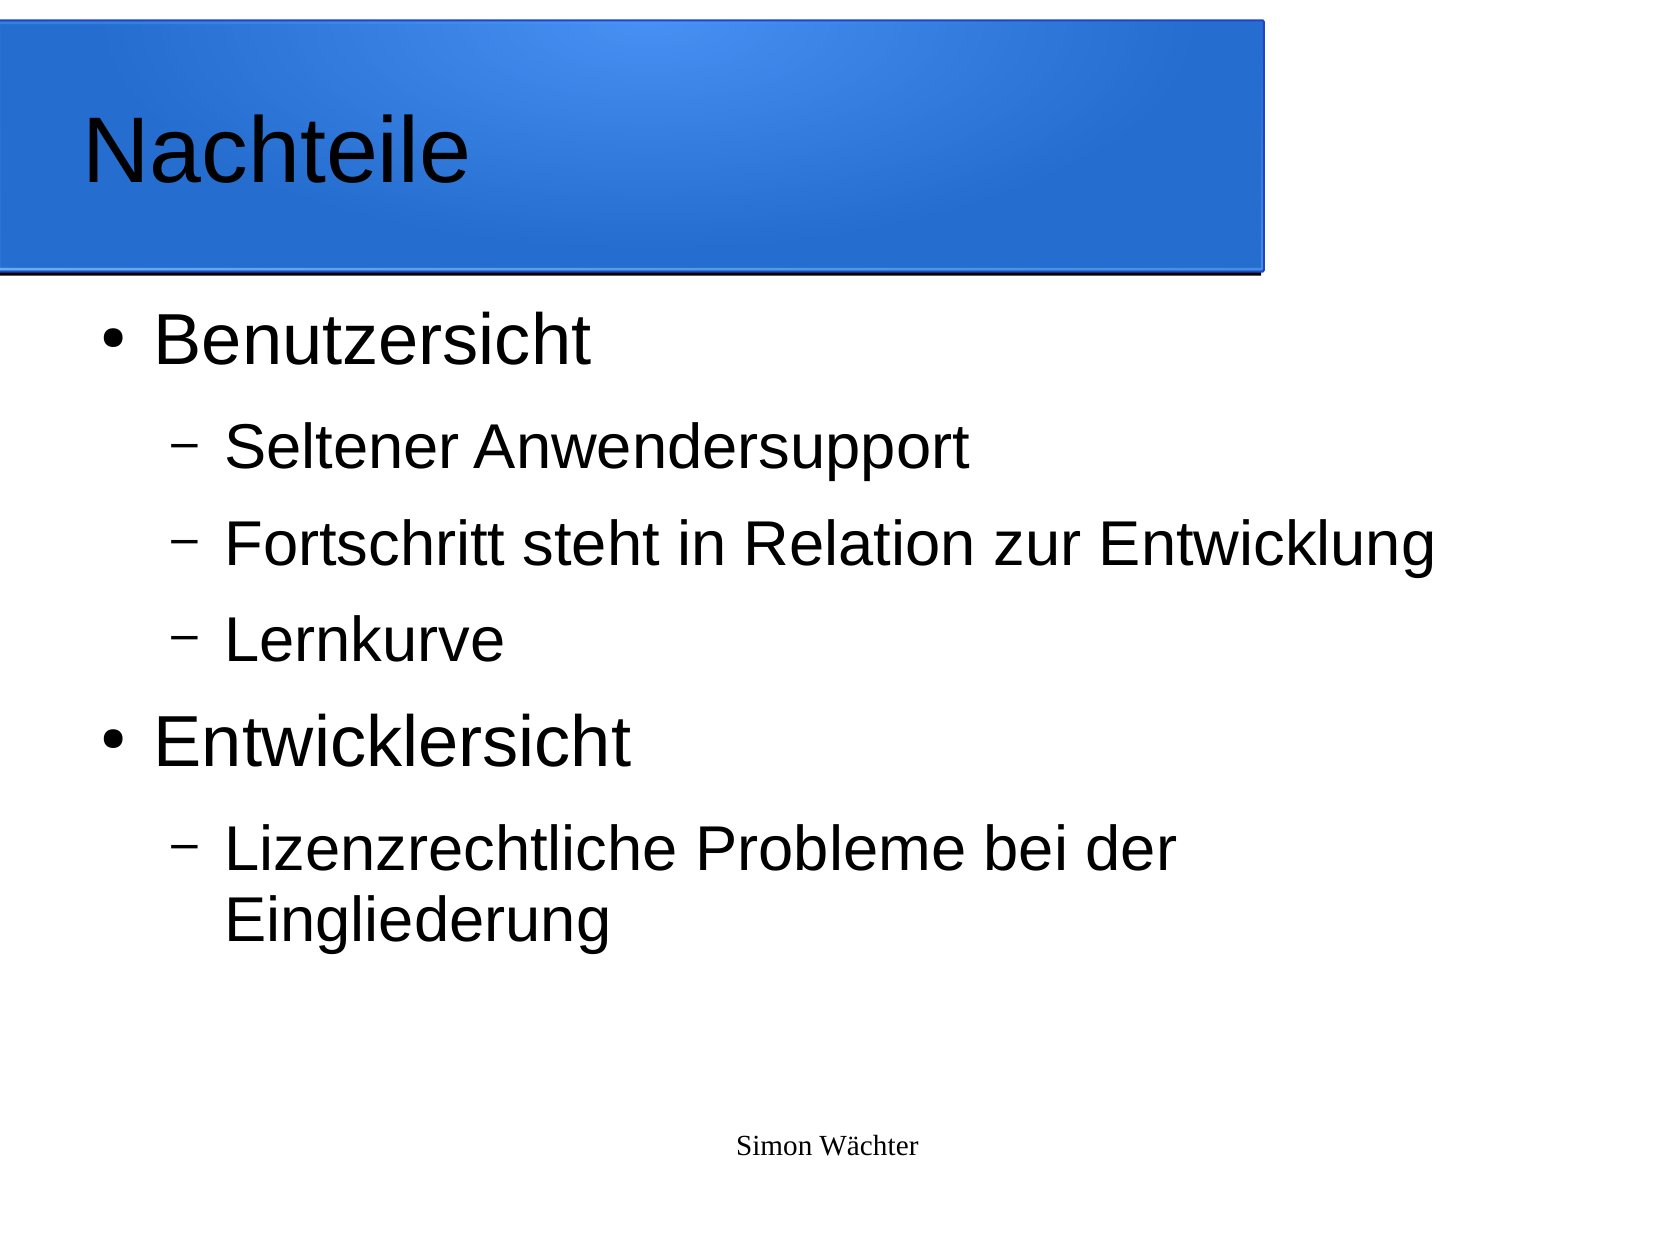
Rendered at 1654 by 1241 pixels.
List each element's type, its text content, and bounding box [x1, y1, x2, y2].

title Nachteile [82, 47, 1235, 252]
list Benutzersicht Seltener Anwendersupport Fortschritt steht in Relation zur Entwicklung Lernkurve Entwicklersicht Lizenzrechtliche Probleme bei der Eingliederung [82, 299, 1571, 1019]
